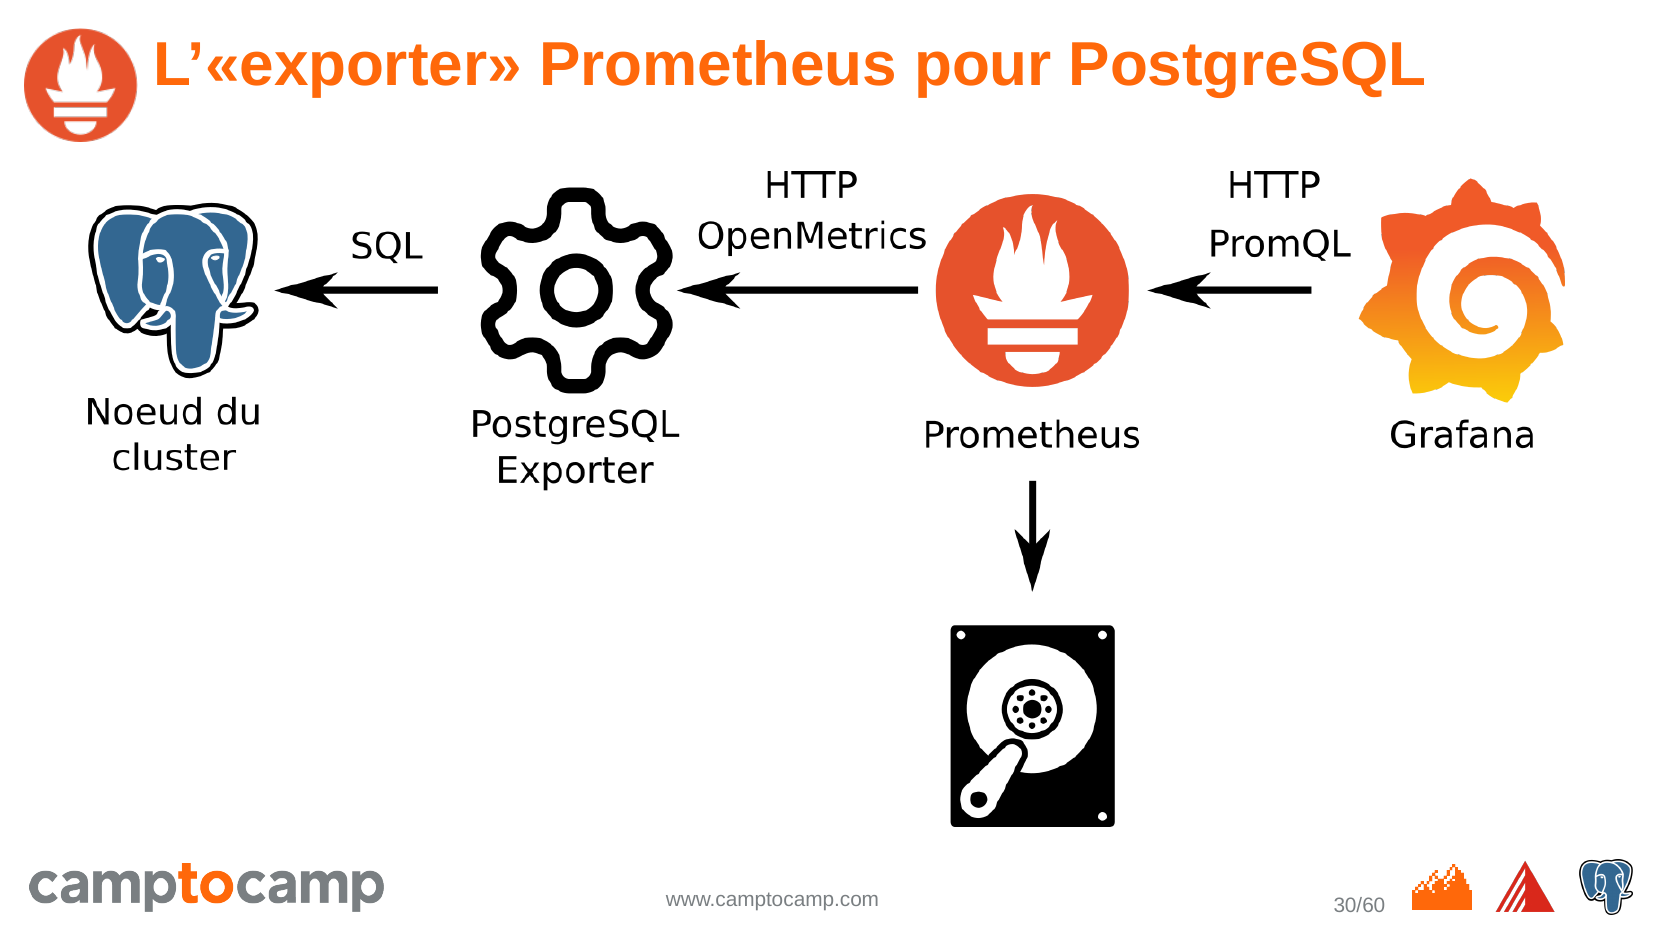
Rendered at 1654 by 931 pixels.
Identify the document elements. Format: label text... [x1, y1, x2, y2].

picture [1495, 856, 1556, 917]
picture [24, 28, 139, 142]
picture [1579, 859, 1633, 915]
picture [29, 863, 384, 912]
title L’«exporter» Prometheus pour PostgreSQL [153, 29, 1625, 156]
picture [1412, 864, 1472, 910]
picture [88, 171, 1565, 827]
